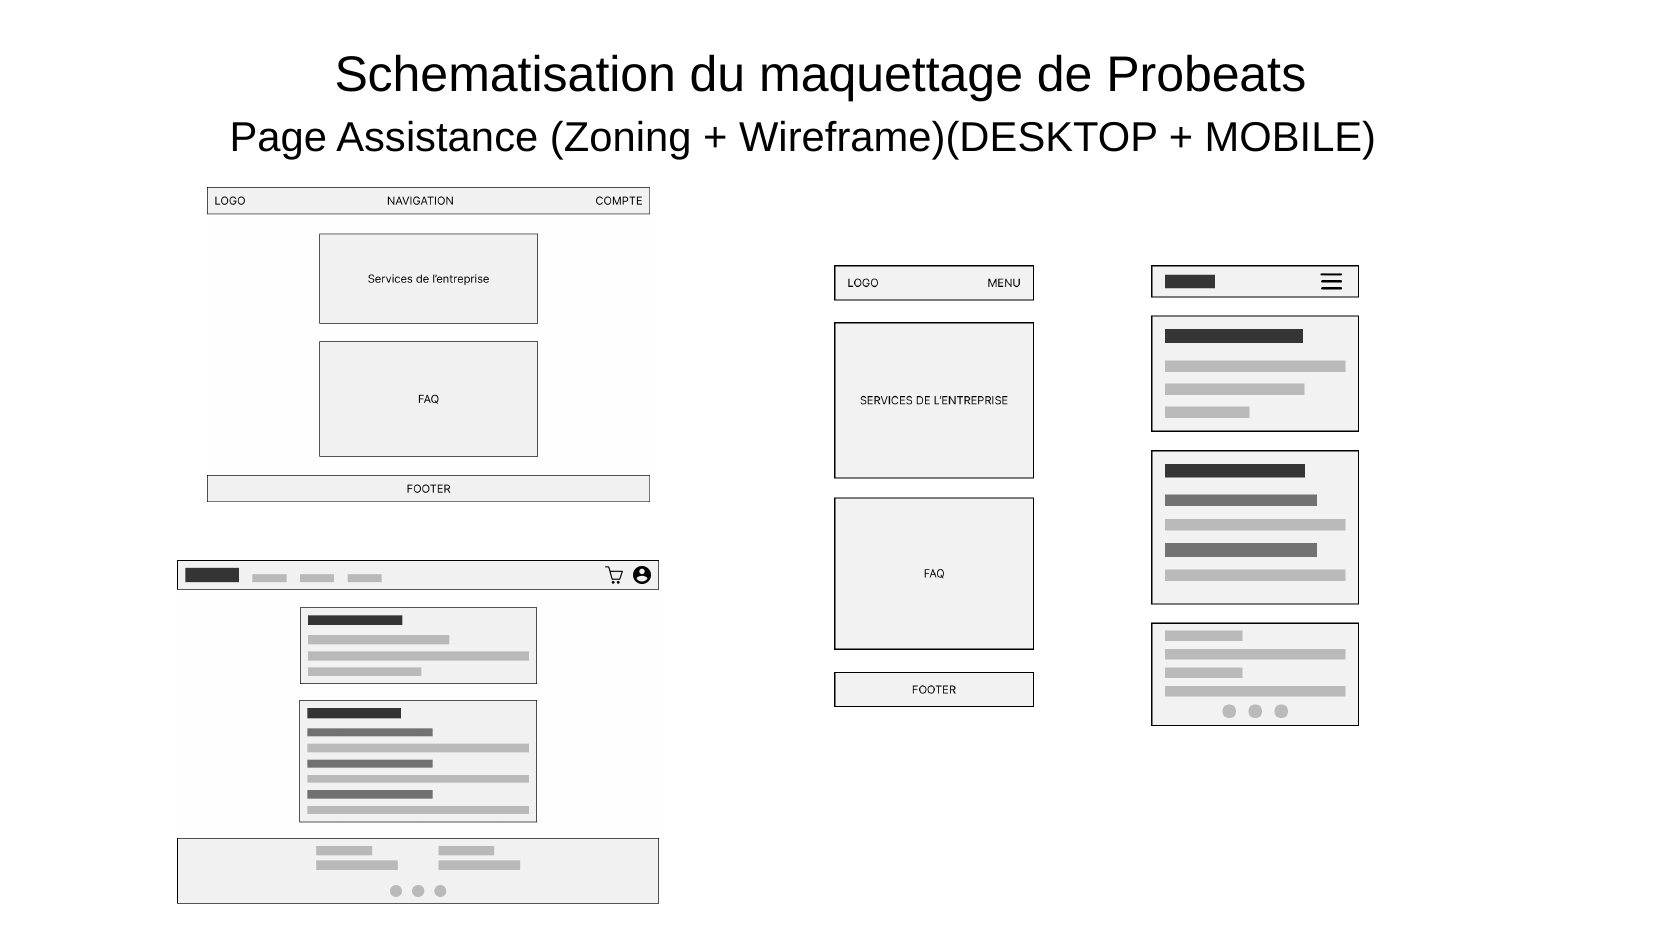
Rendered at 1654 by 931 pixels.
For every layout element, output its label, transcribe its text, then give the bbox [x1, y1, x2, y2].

picture [207, 187, 650, 502]
picture [177, 560, 659, 904]
picture [1151, 265, 1359, 726]
subtitle Page Assistance (Zoning + Wireframe)(DESKTOP + MOBILE) [59, 59, 1548, 215]
title Schematisation du maquettage de Probeats [76, 29, 1565, 119]
picture [834, 265, 1034, 707]
